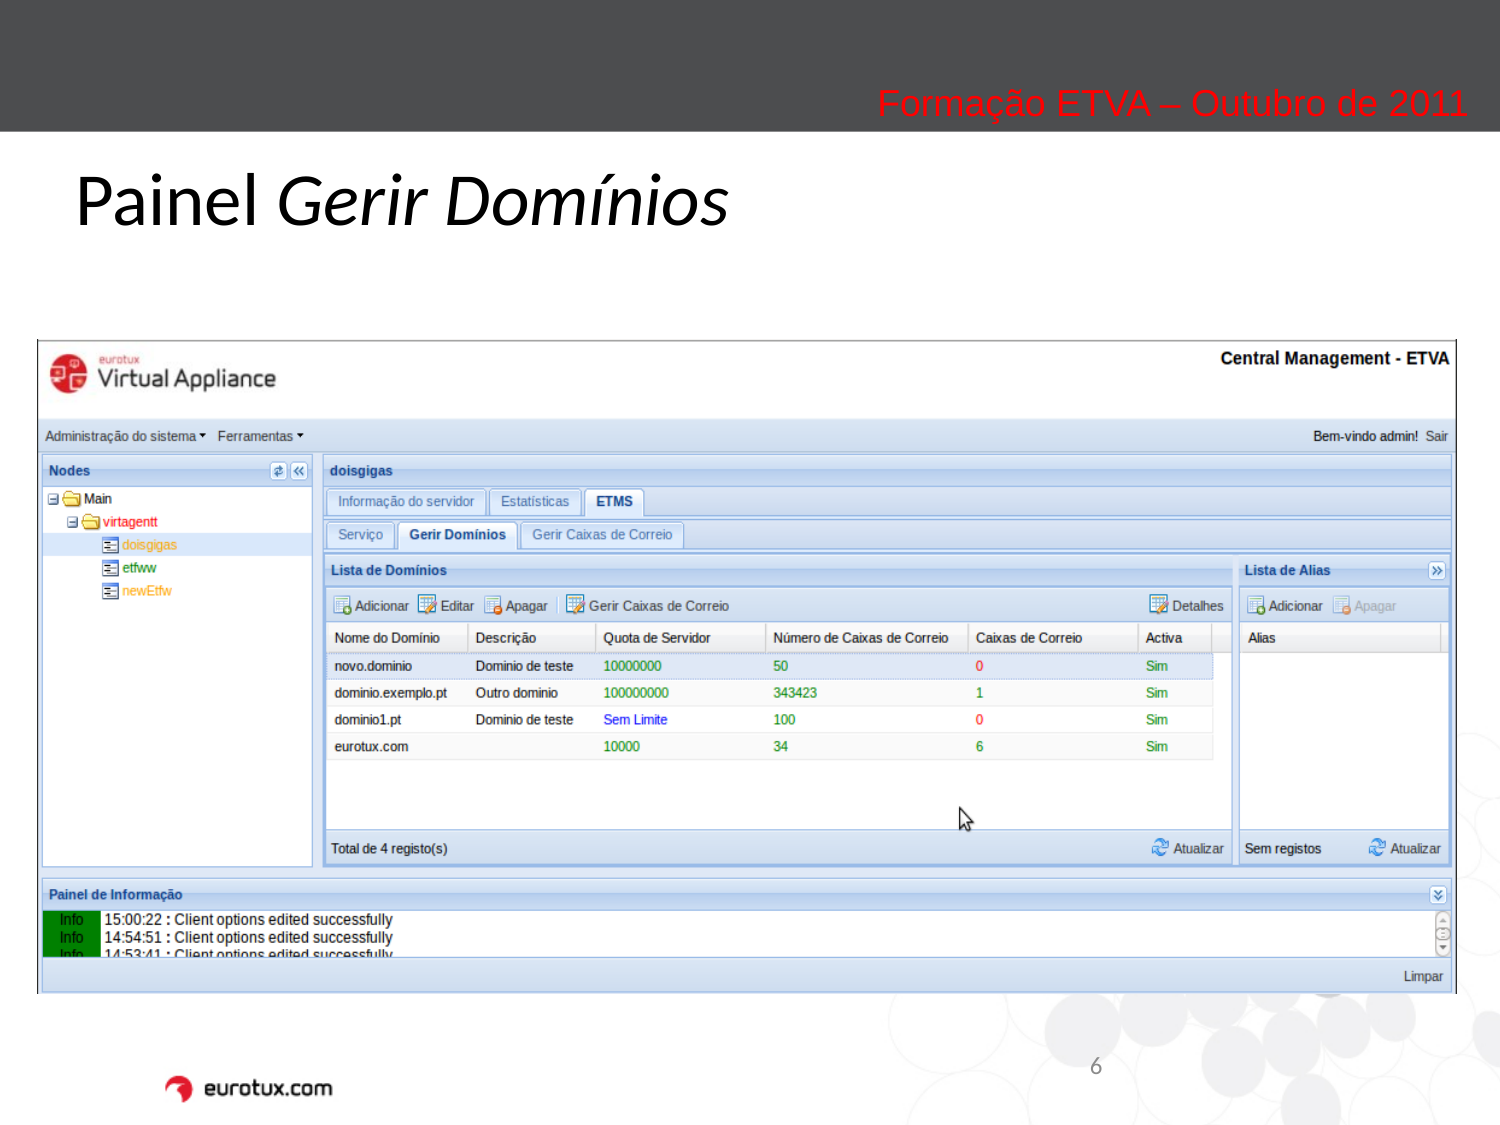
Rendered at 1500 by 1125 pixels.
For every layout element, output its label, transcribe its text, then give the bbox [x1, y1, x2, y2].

picture [0, 0, 1500, 1125]
title Painel Gerir Domínios [75, 112, 1425, 301]
